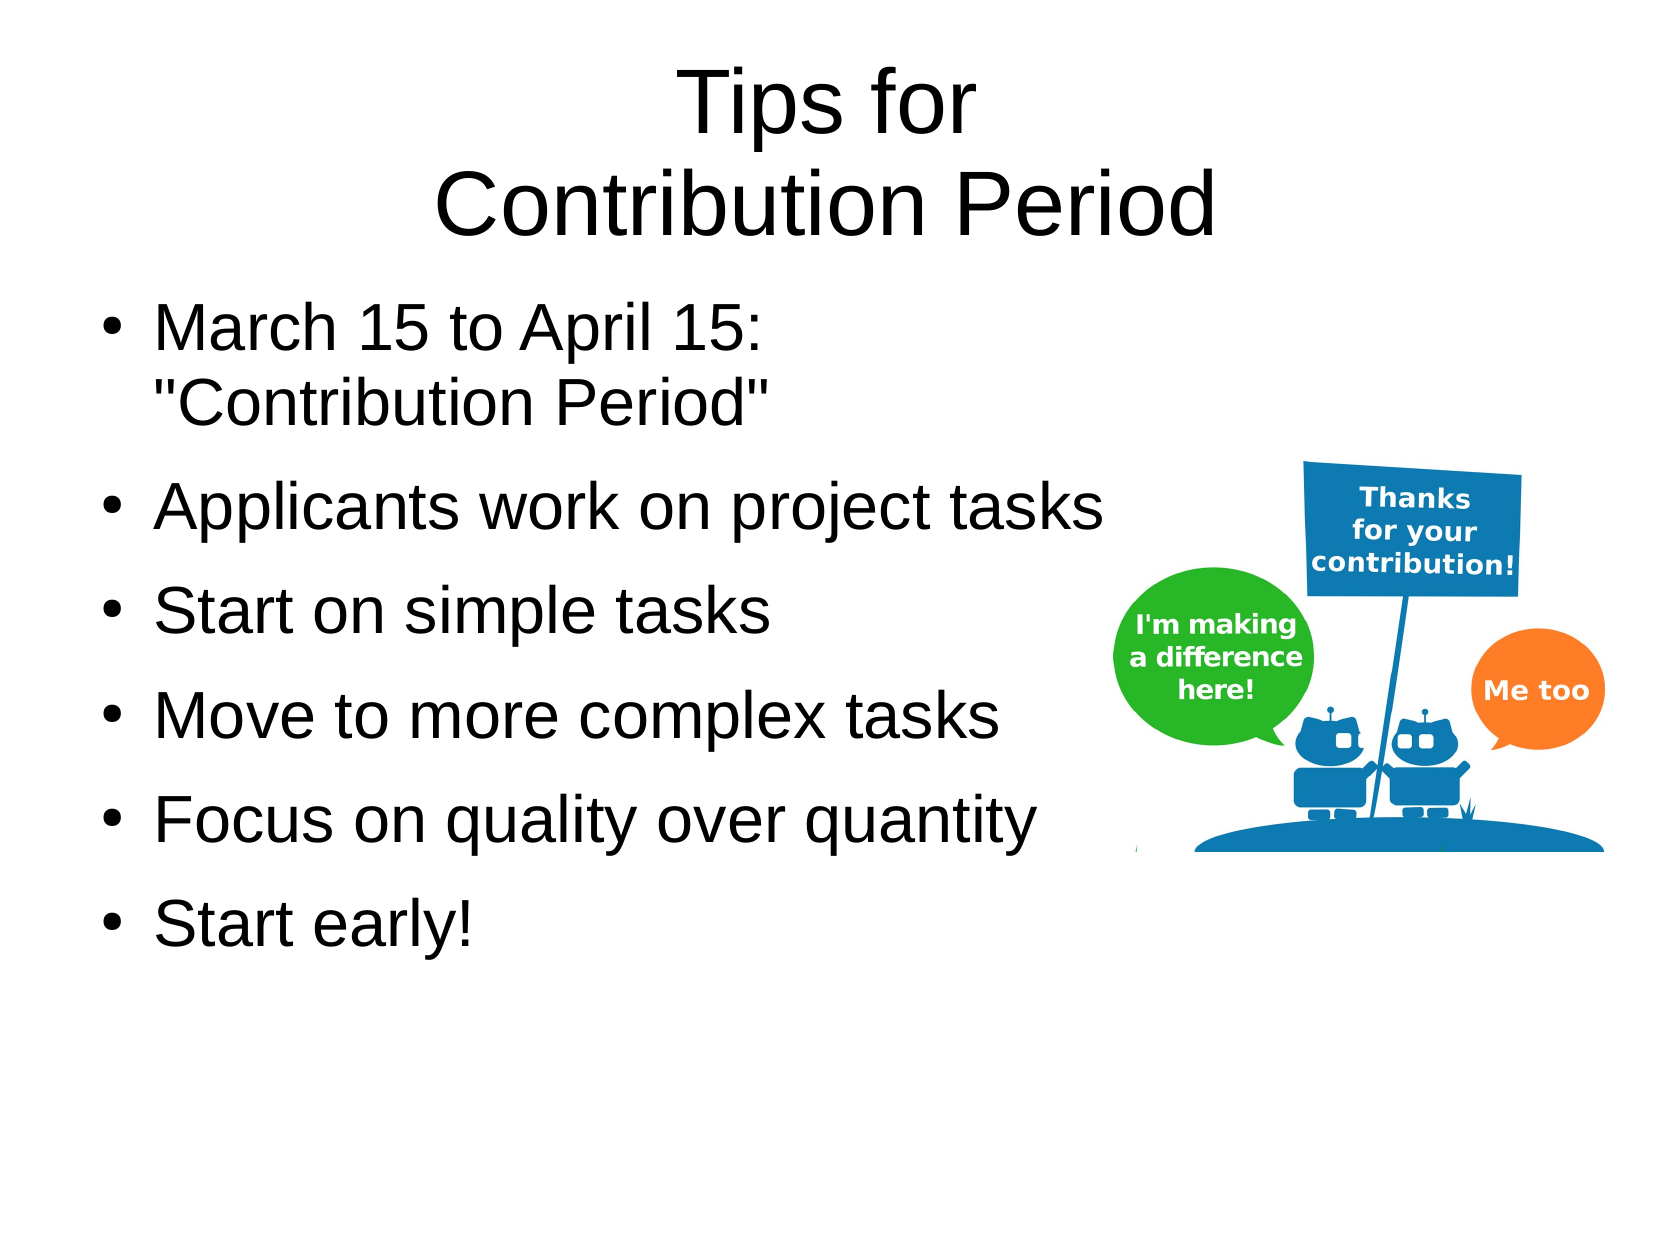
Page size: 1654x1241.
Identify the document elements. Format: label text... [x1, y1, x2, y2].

picture [1417, 491, 1436, 508]
picture [1466, 527, 1477, 541]
picture [1407, 524, 1423, 547]
picture [1438, 487, 1456, 509]
picture [1507, 555, 1513, 575]
picture [1113, 461, 1404, 852]
picture [1385, 523, 1398, 539]
picture [1348, 553, 1379, 572]
list March 15 to April 15: "Contribution Period" Applicants work on project tasks Start on simple tasks Move to more complex tasks Focus on quality over quantity Start early! [82, 290, 1111, 1081]
picture [1312, 556, 1326, 572]
picture [1359, 486, 1396, 508]
picture [1306, 461, 1605, 852]
picture [1329, 554, 1346, 571]
picture [1426, 526, 1462, 541]
picture [1340, 770, 1377, 819]
picture [1352, 519, 1382, 539]
title Tips for Contribution Period [82, 49, 1571, 257]
picture [1466, 559, 1483, 575]
picture [1399, 491, 1414, 507]
picture [1380, 552, 1463, 575]
picture [1486, 560, 1502, 576]
picture [1456, 494, 1470, 509]
